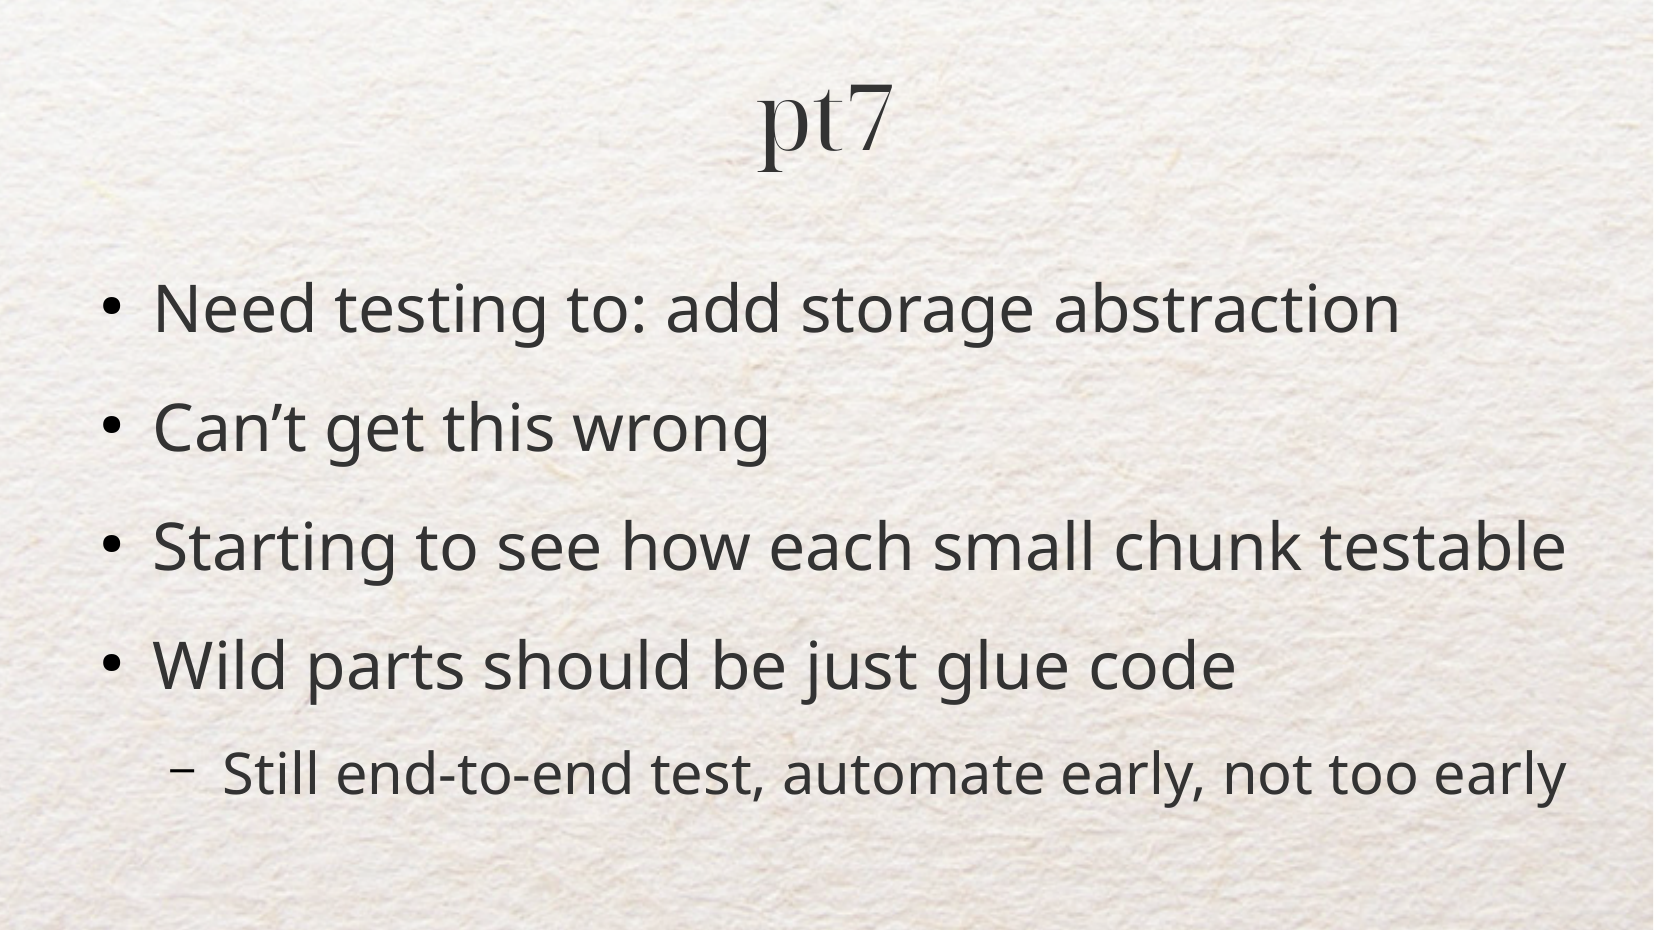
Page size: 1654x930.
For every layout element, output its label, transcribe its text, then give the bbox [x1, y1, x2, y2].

list Need testing to: add storage abstraction Can’t get this wrong Starting to see how each small chunk testable Wild parts should be just glue code Still end-to-end test, automate early, not too early [82, 262, 1571, 825]
title pt7 [82, 37, 1571, 193]
picture [0, 0, 1654, 930]
